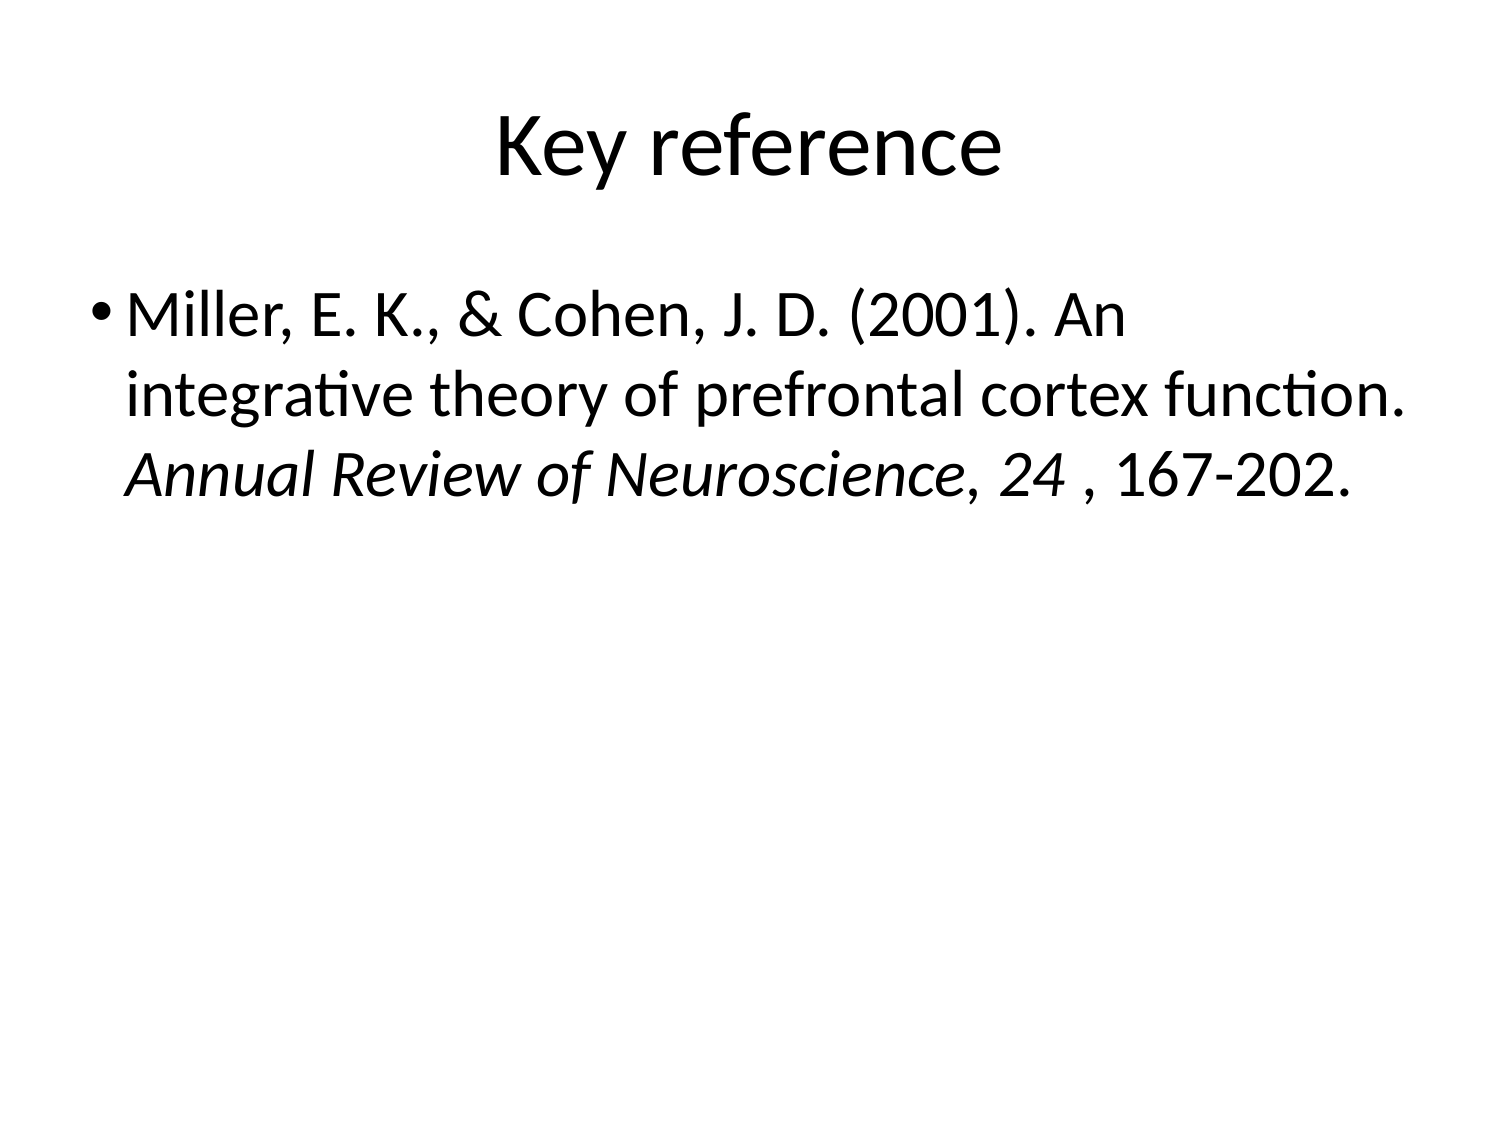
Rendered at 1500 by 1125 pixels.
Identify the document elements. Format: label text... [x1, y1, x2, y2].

text_box Miller, E. K., & Cohen, J. D. (2001). An integrative theory of prefrontal cortex function. Annual Review of Neuroscience, 24 , 167-202. [75, 262, 1425, 1005]
text_box Key reference [75, 45, 1425, 233]
